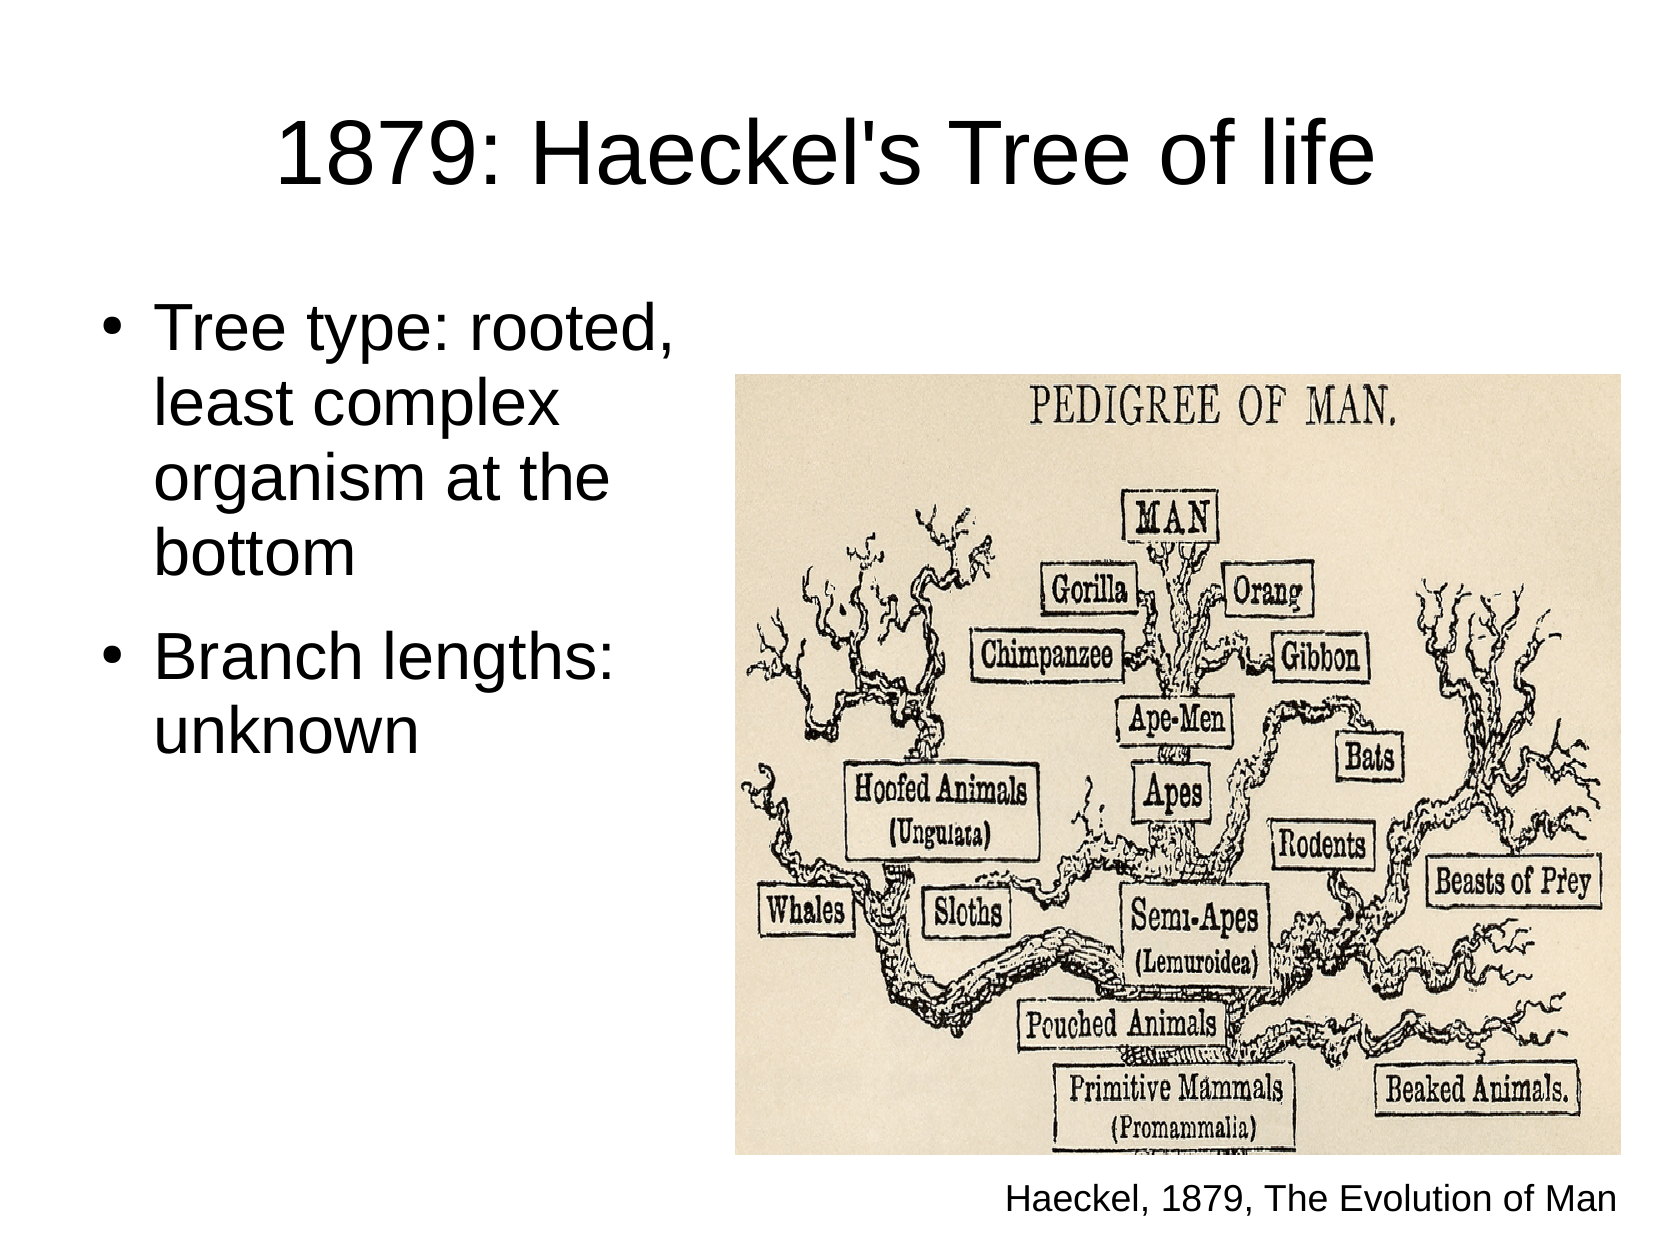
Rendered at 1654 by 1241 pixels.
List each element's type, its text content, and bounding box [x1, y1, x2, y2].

list Tree type: rooted, least complex organism at the bottom Branch lengths: unknown [82, 290, 706, 1186]
title 1879: Haeckel's Tree of life [82, 49, 1571, 257]
picture [735, 374, 1621, 1156]
text_box Haeckel, 1879, The Evolution of Man [990, 1170, 1651, 1241]
